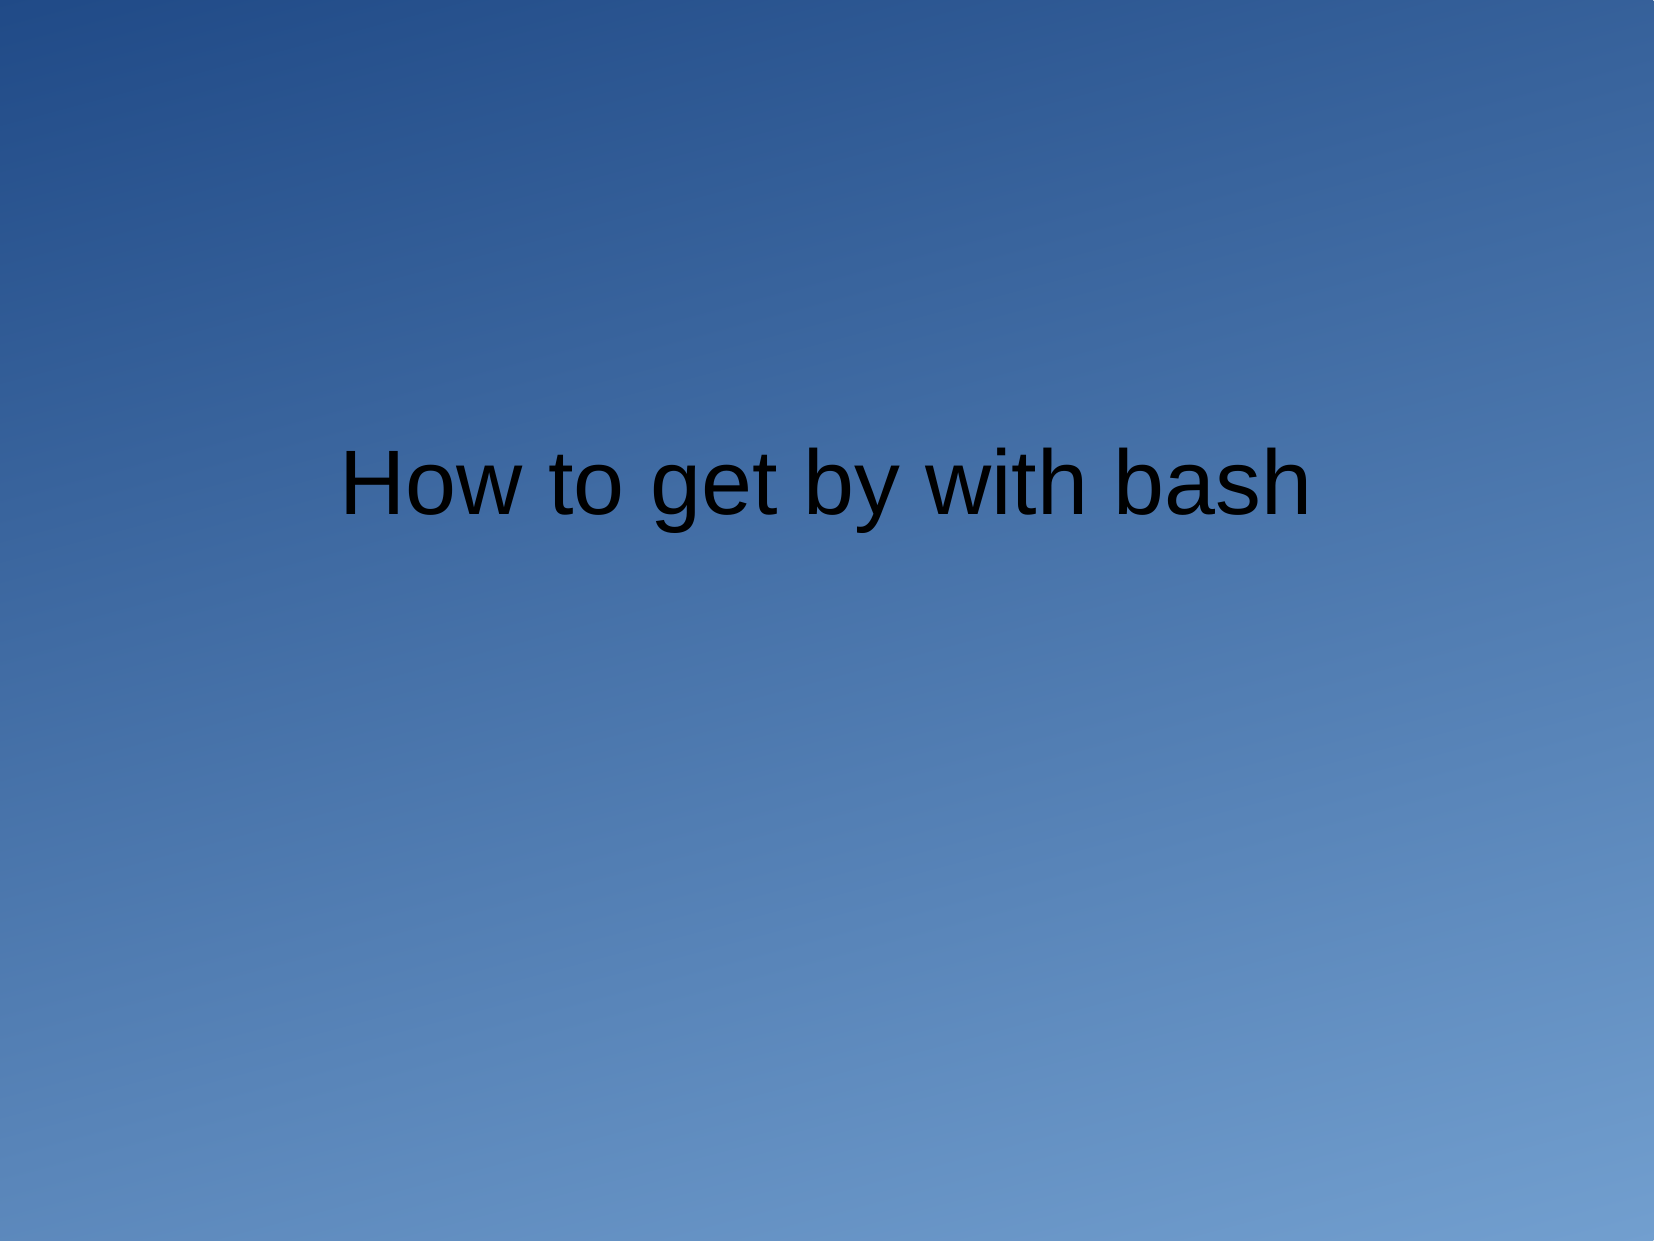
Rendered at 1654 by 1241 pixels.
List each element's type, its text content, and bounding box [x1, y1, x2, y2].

title How to get by with bash [82, 362, 1571, 603]
